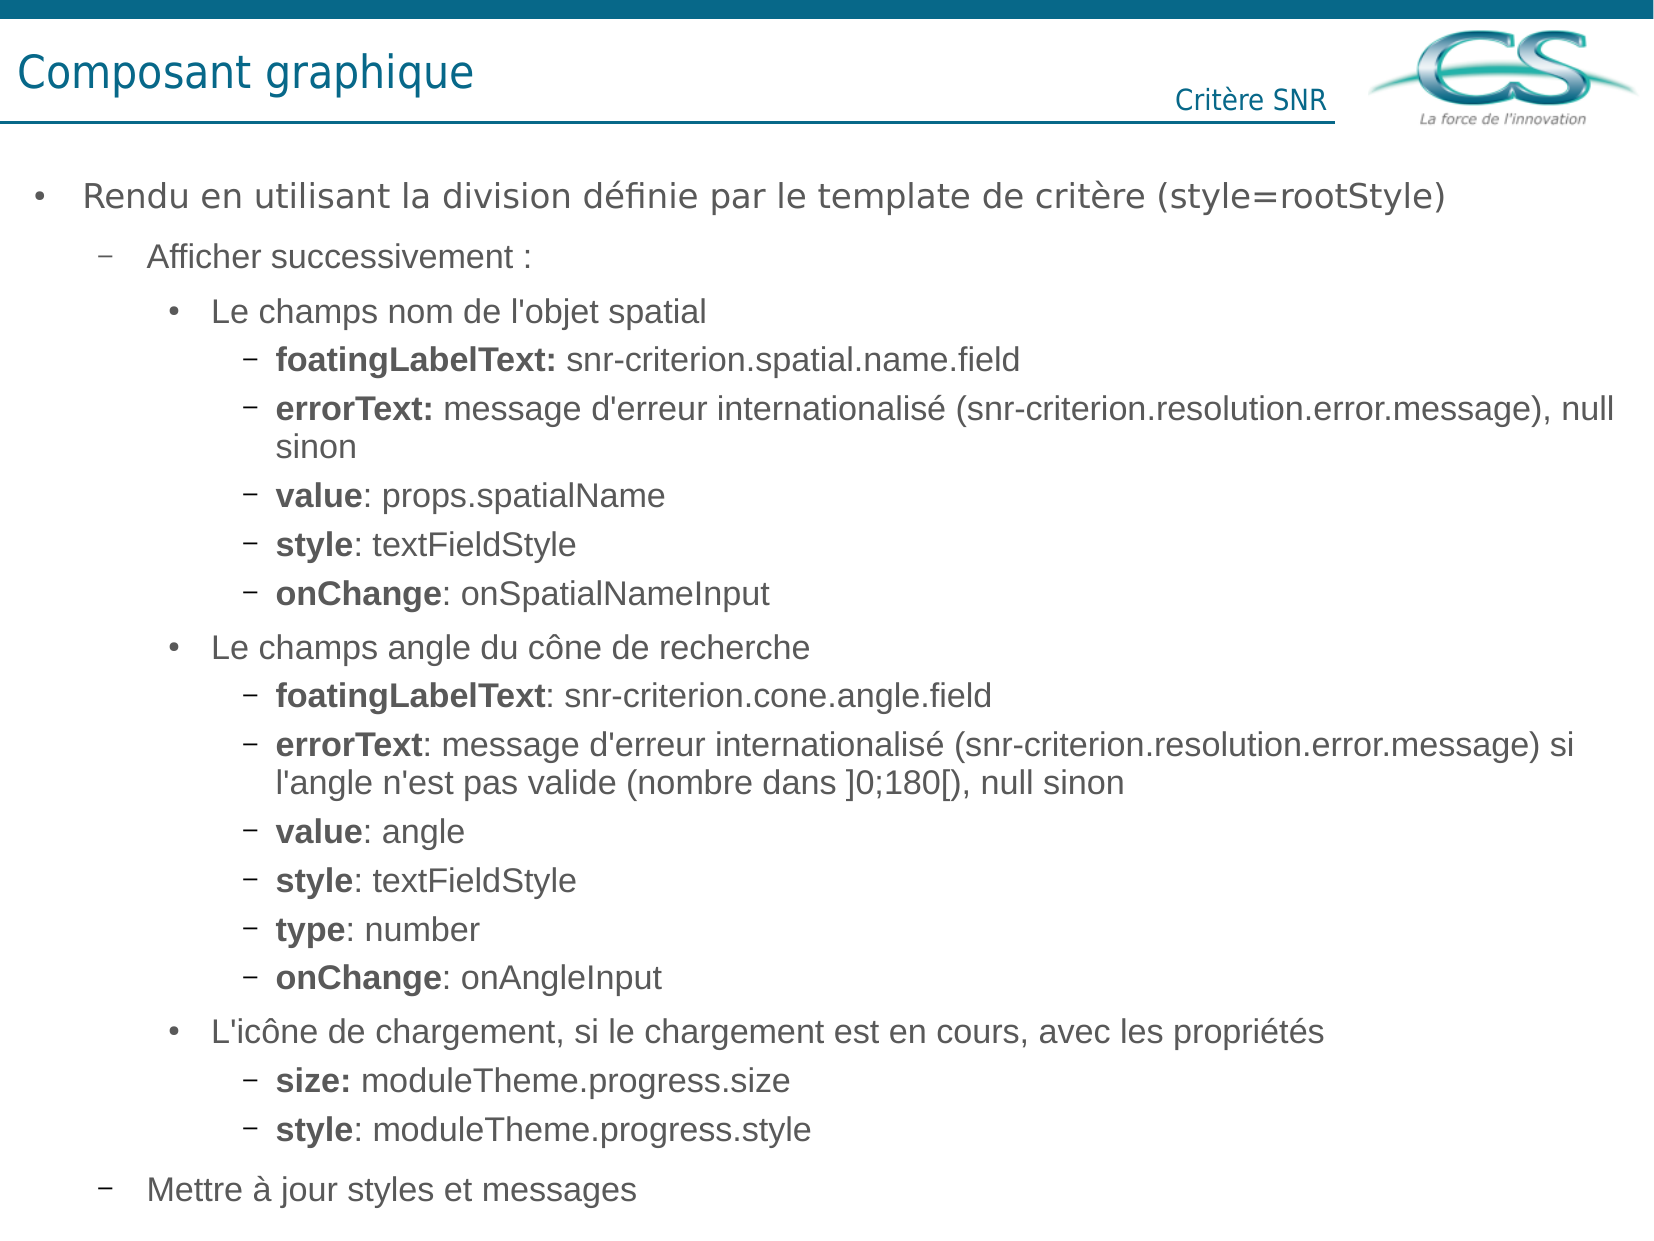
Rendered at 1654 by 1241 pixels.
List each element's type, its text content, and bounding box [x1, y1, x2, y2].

title Composant graphique [17, 46, 1368, 106]
picture [1368, 28, 1642, 128]
list Rendu en utilisant la division définie par le template de critère (style=rootStyle) Afficher successivement : Le champs nom de l'objet spatial foatingLabelText: snr-criterion.spatial.name.field errorText: message d'erreur internationalisé (snr-criterion.resolution.error.message), null sinon value: props.spatialName style: textFieldStyle onChange: onSpatialNameInput Le champs angle du cône de recherche foatingLabelText: snr-criterion.cone.angle.field errorText: message d'erreur internationalisé (snr-criterion.resolution.error.message) si l'angle n'est pas valide (nombre dans ]0;180[), null sinon value: angle style: textFieldStyle type: number onChange: onAngleInput L'icône de chargement, si le chargement est en cours, avec les propriétés size: moduleTheme.progress.size style: moduleTheme.progress.style Mettre à jour styles et messages [17, 177, 1630, 1217]
text_box Critère SNR [1163, 71, 1347, 142]
